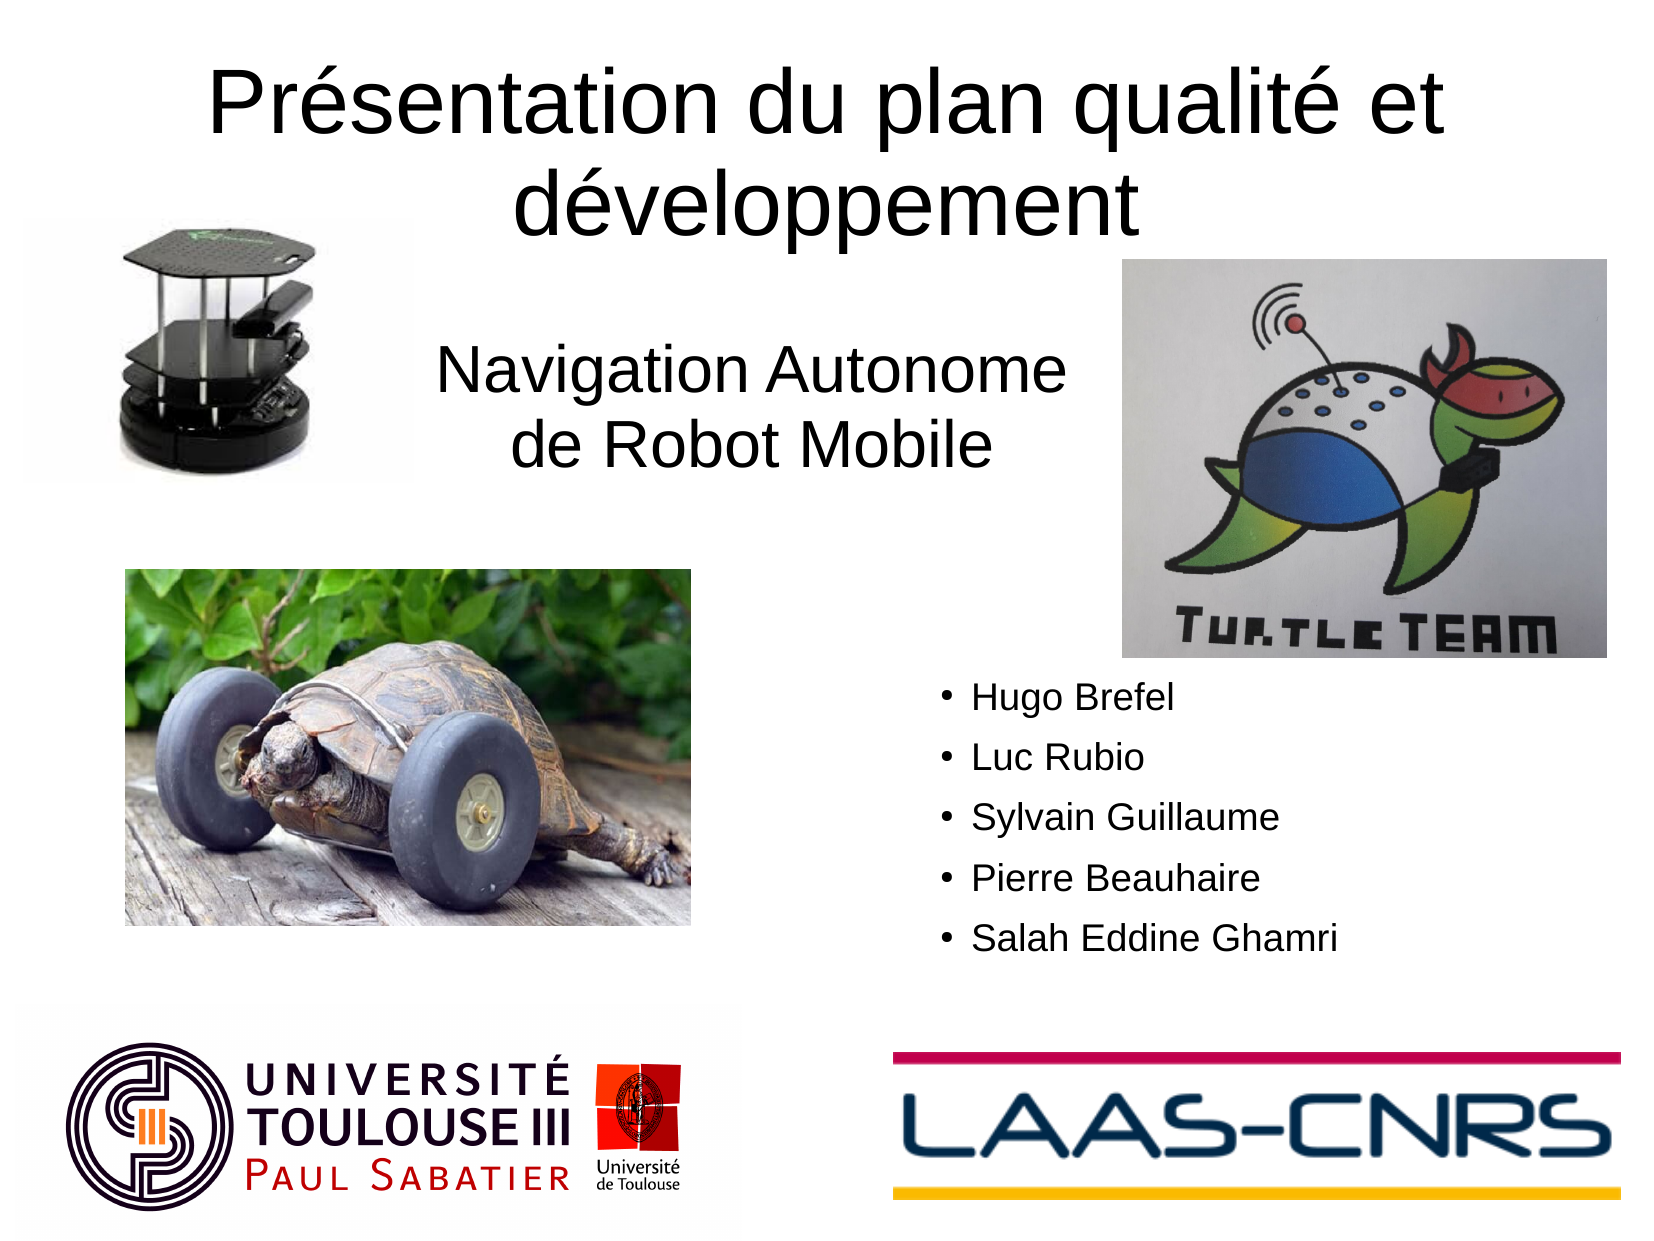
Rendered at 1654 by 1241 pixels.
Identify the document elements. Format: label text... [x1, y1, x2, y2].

list Navigation Autonome de Robot Mobile [353, 331, 1081, 541]
picture [1122, 259, 1607, 658]
picture [125, 569, 691, 926]
picture [23, 183, 414, 520]
picture [893, 1052, 1621, 1201]
title Présentation du plan qualité et développement [82, 49, 1571, 257]
list Hugo Brefel Luc Rubio Sylvain Guillaume Pierre Beauhaire Salah Eddine Ghamri [930, 675, 1606, 961]
picture [15, 1004, 742, 1241]
